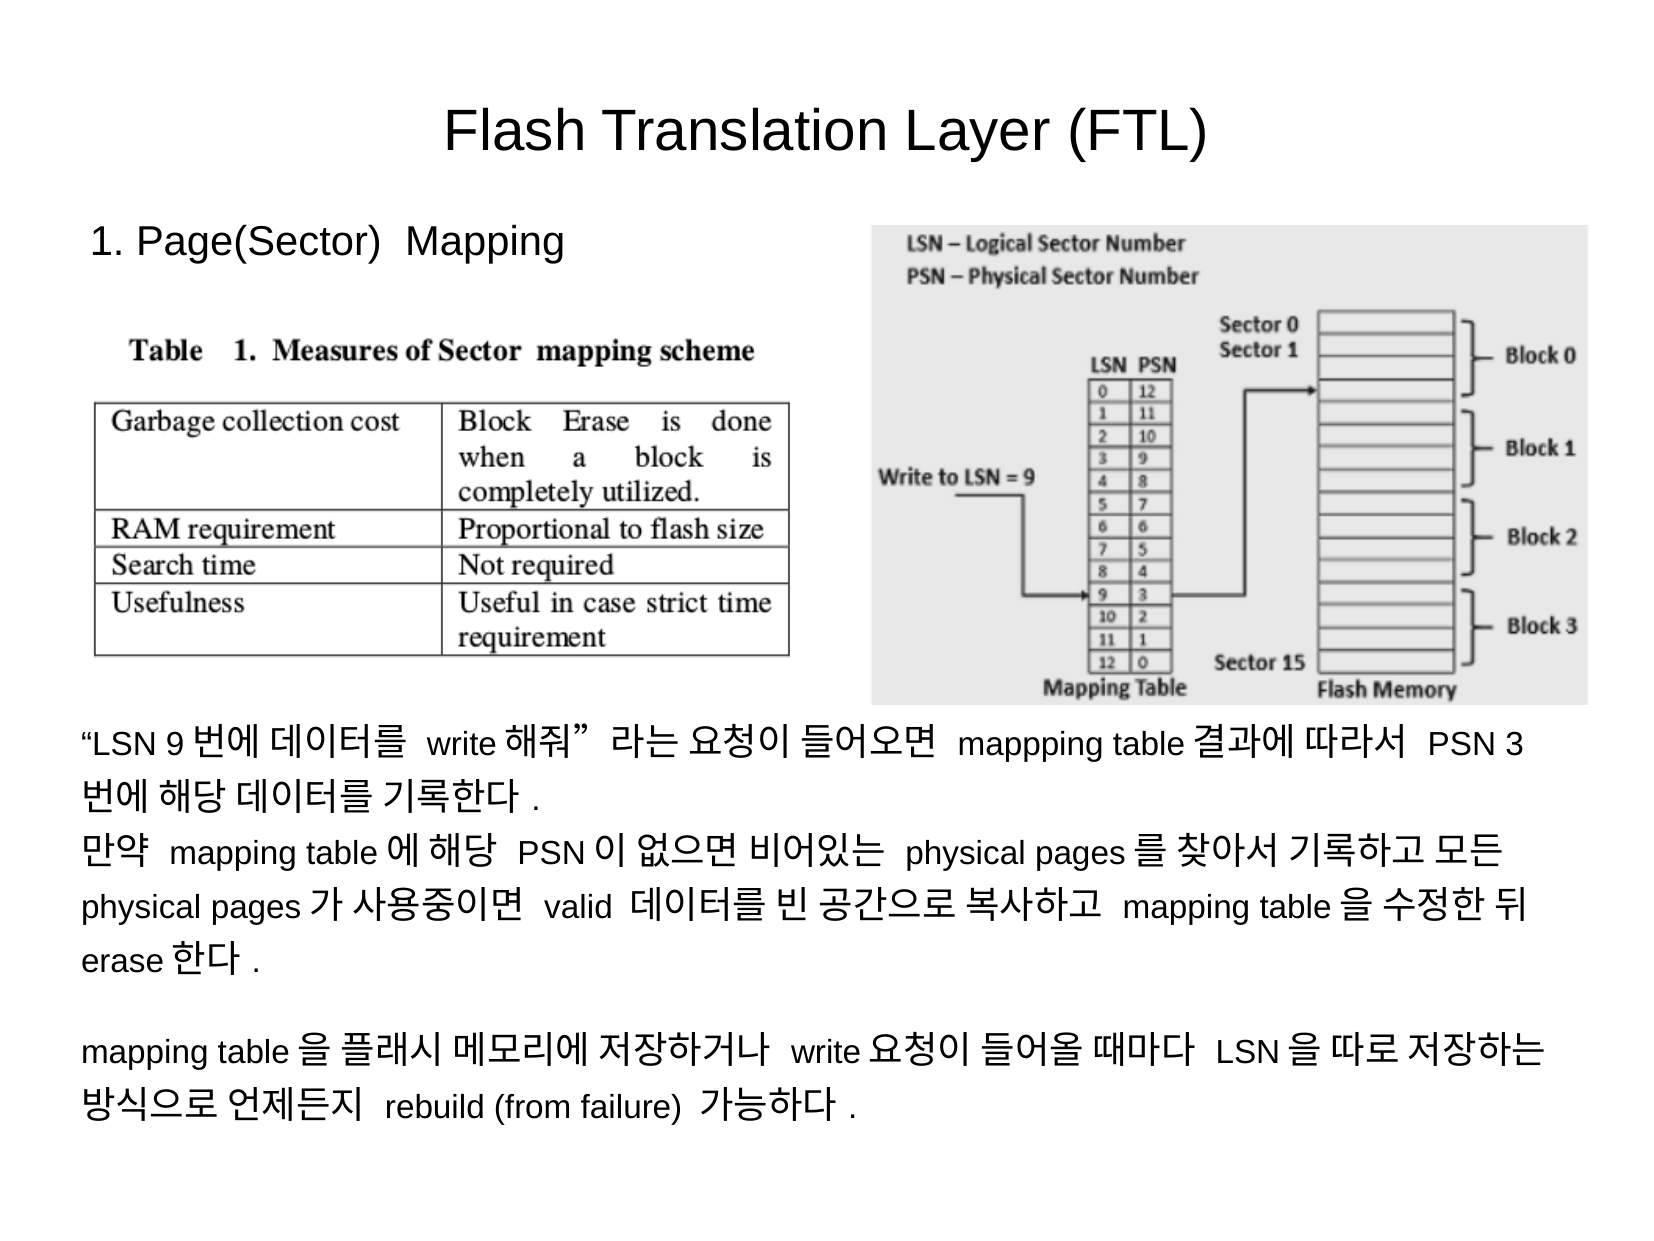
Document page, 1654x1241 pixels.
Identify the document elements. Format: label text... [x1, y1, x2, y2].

picture [870, 225, 1590, 704]
text_box “LSN 9번에 데이터를 write해줘”라는 요청이 들어오면 mappping table결과에 따라서 PSN 3번에 해당 데이터를 기록한다. 만약 mapping table에 해당 PSN이 없으면 비어있는 physical pages를 찾아서 기록하고 모든 physical pages가 사용중이면 valid 데이터를 빈 공간으로 복사하고 mapping table을 수정한 뒤 erase한다. mapping table을 플래시 메모리에 저장하거나 write요청이 들어올 때마다 LSN을 따로 저장하는 방식으로 언제든지 rebuild (from failure) 가능하다. [66, 704, 1591, 1220]
picture [60, 309, 826, 676]
text_box Flash Translation Layer (FTL) [429, 90, 1225, 170]
text_box 1. Page(Sector) Mapping [75, 210, 586, 286]
